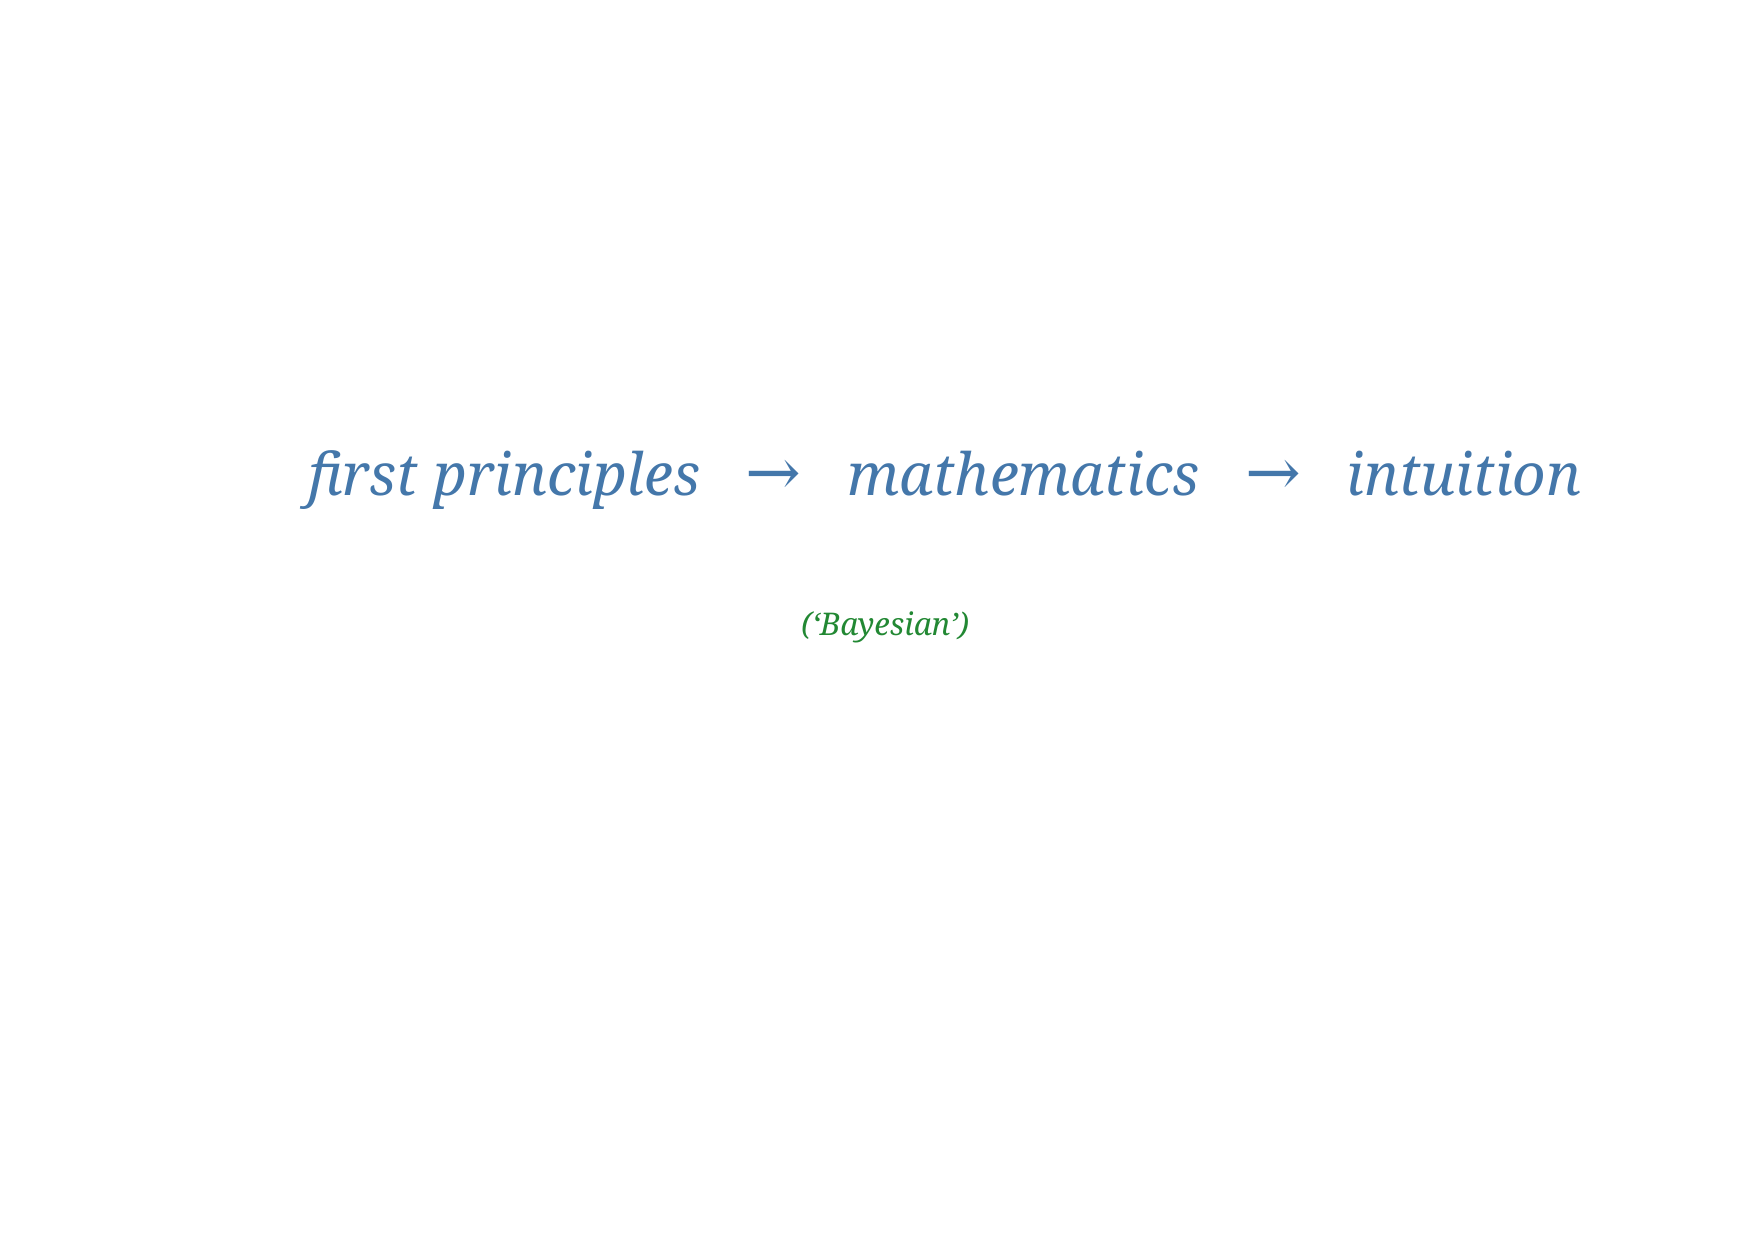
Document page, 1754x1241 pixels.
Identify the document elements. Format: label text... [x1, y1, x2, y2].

text_box (‘Bayesian’) [786, 594, 968, 641]
text_box first principles → mathematics → intuition [293, 416, 1461, 500]
